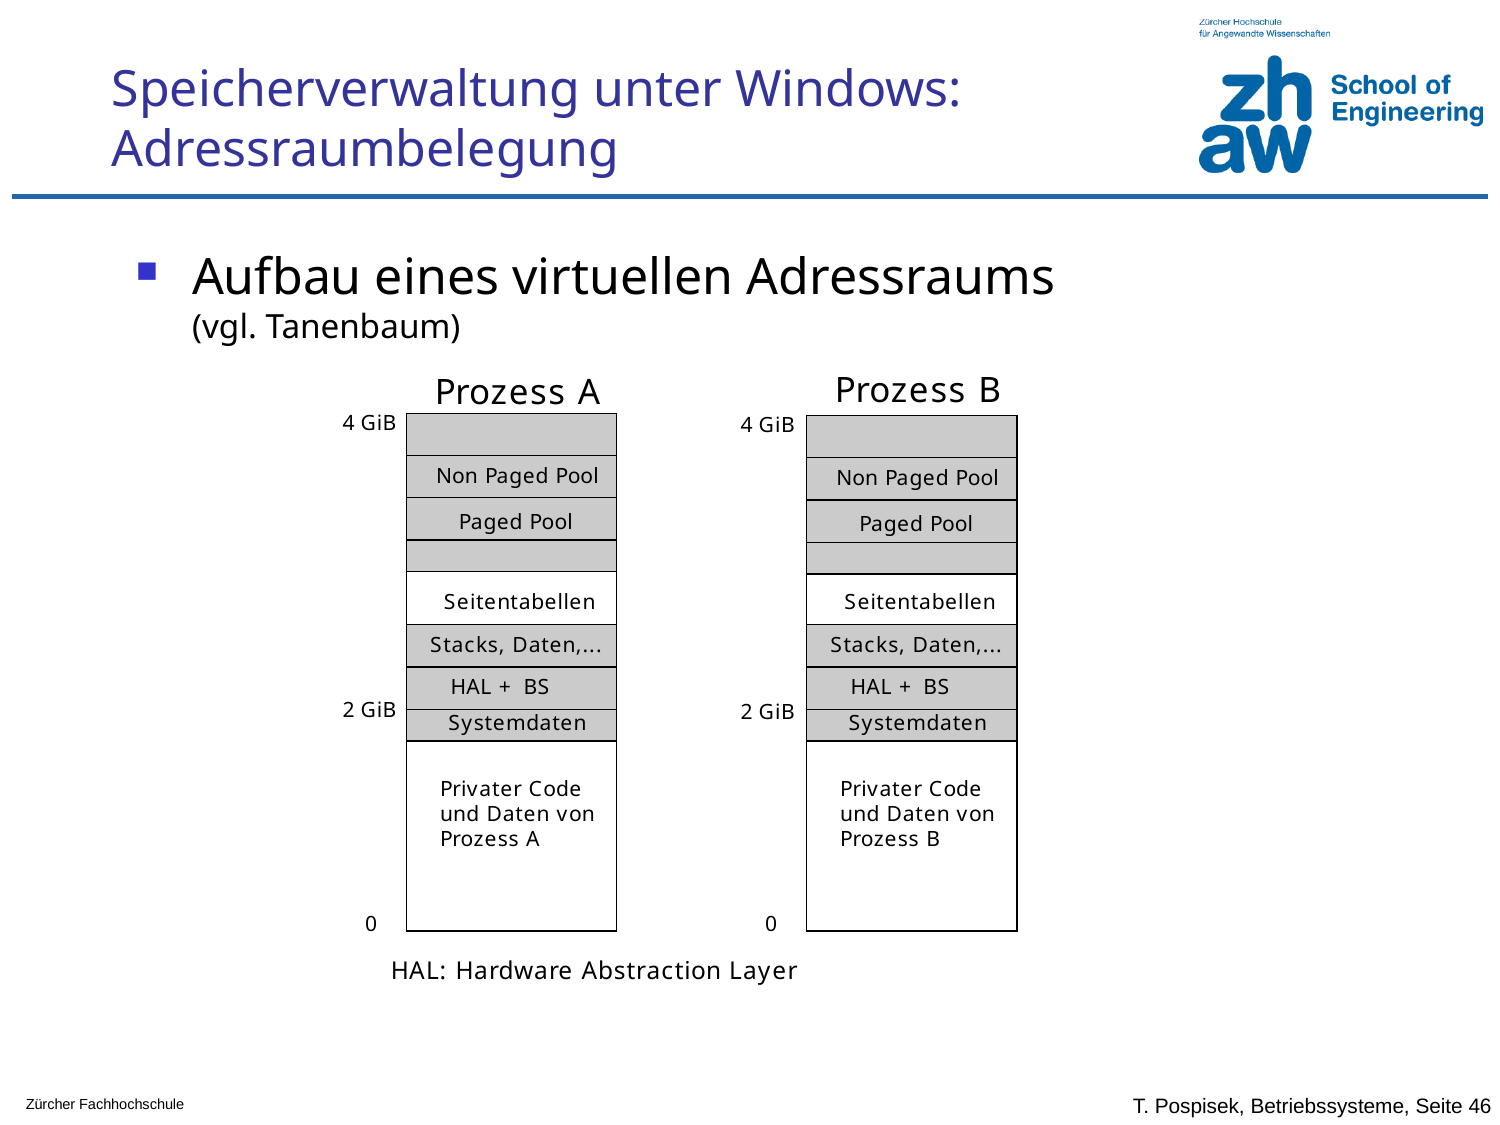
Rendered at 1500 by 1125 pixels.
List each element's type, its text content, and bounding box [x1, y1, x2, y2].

picture [335, 347, 1082, 996]
title Speicherverwaltung unter Windows: Adressraumbelegung [96, 71, 1375, 185]
list Aufbau eines virtuellen Adressraums (vgl. Tanenbaum) [120, 237, 1400, 313]
picture [1199, 19, 1483, 173]
